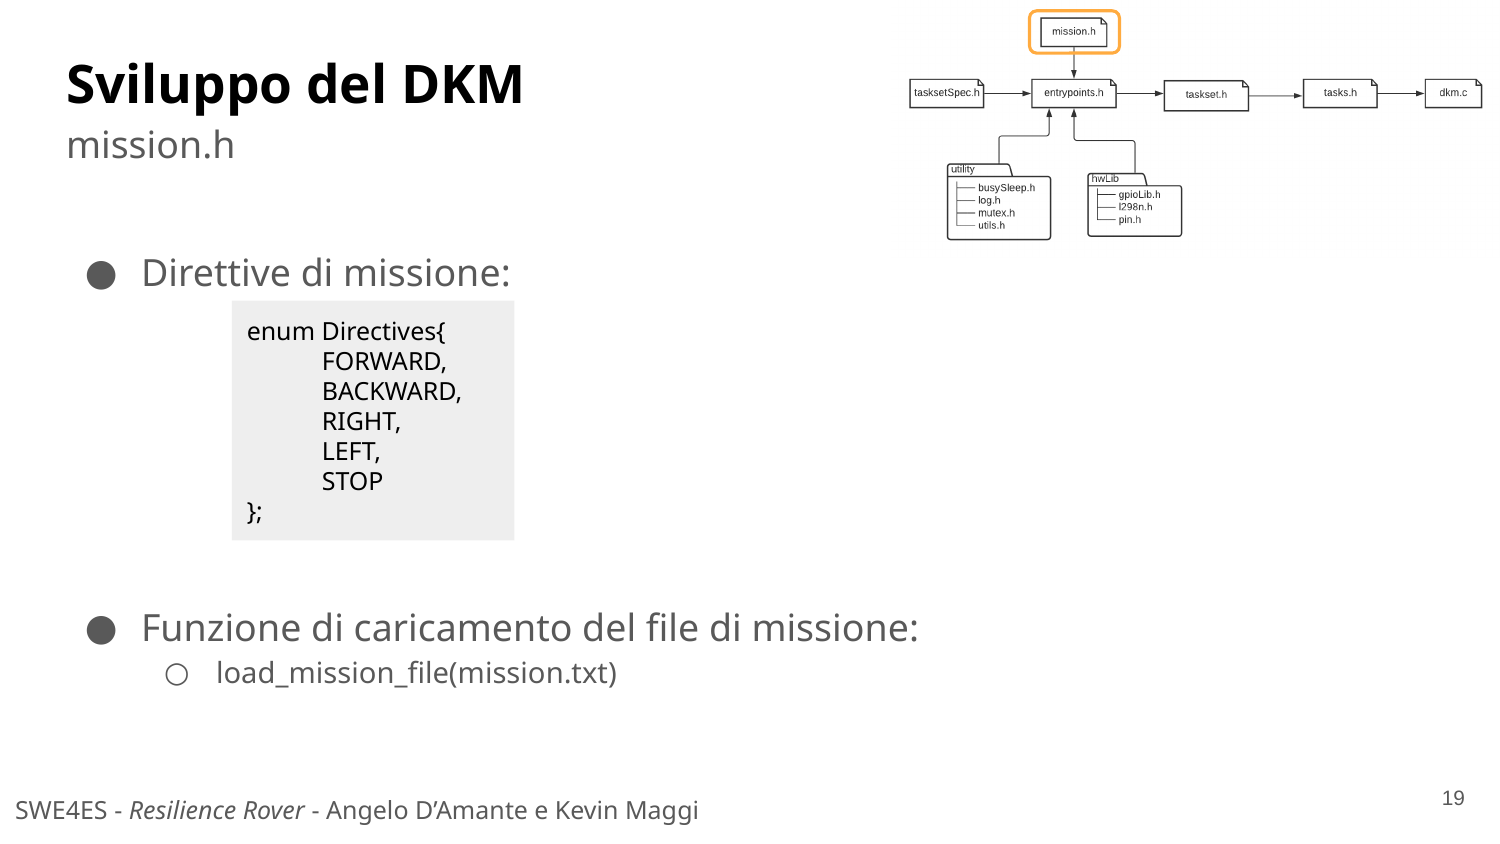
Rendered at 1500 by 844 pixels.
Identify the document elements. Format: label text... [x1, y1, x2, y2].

text_box enum Directives{ FORWARD, BACKWARD, RIGHT, LEFT, STOP }; [231, 300, 515, 541]
picture [891, 0, 1500, 258]
slide_number <number> [1389, 764, 1480, 830]
title Sviluppo del DKM [51, 35, 891, 99]
list Direttive di missione: Funzione di caricamento del file di missione: load_mission_file(mission.txt) [51, 226, 1131, 765]
list mission.h [51, 99, 891, 194]
